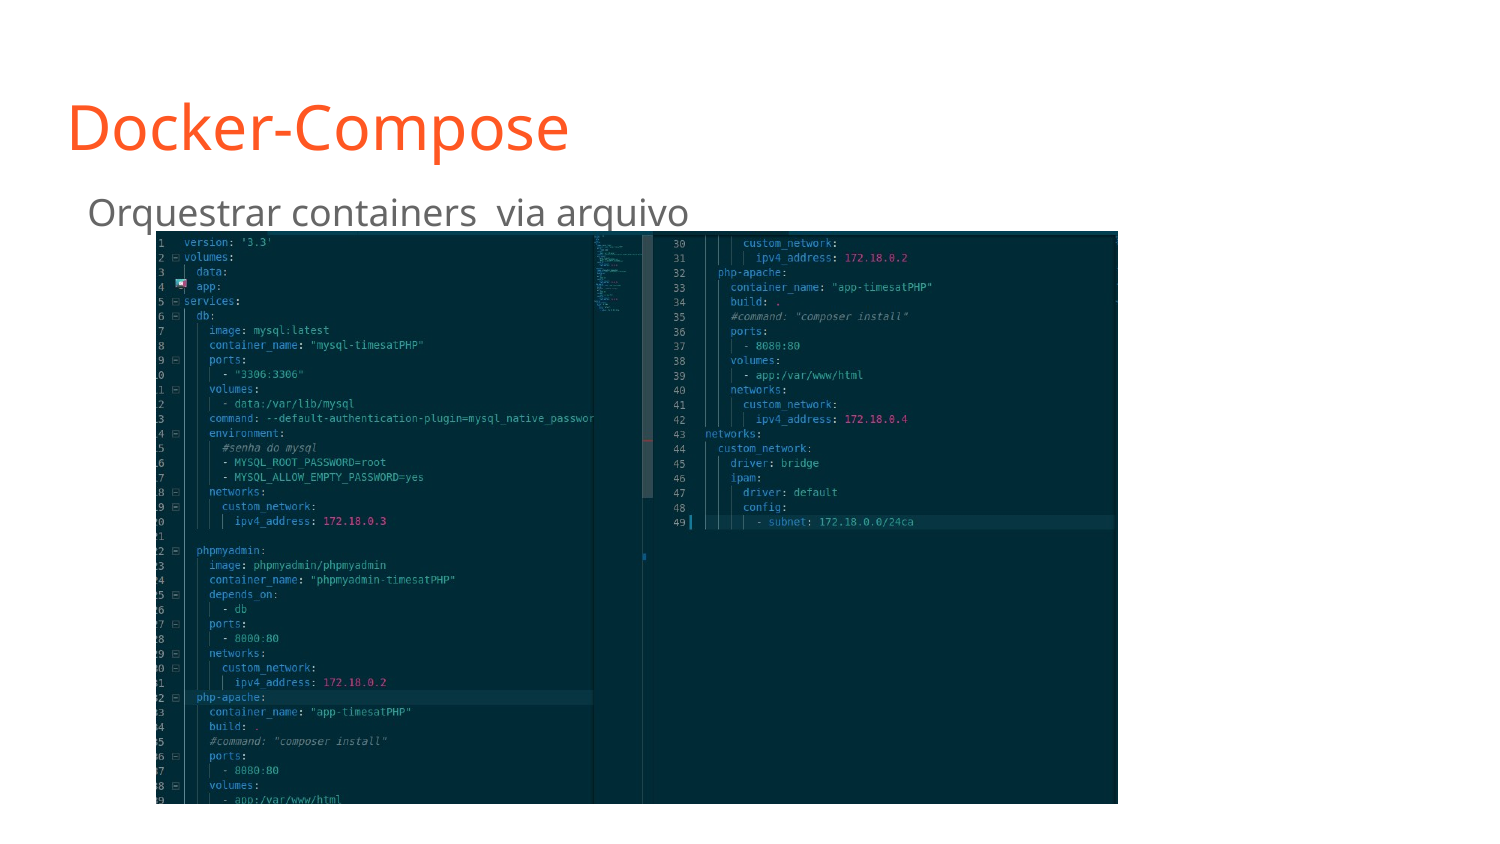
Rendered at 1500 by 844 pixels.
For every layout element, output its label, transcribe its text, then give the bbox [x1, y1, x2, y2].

picture [674, 385, 686, 394]
picture [673, 430, 685, 440]
picture [159, 342, 166, 350]
picture [156, 605, 166, 614]
picture [293, 371, 304, 379]
picture [424, 415, 434, 424]
picture [804, 254, 811, 261]
list Orquestrar containers via arquivo [72, 166, 1470, 283]
picture [156, 415, 165, 425]
picture [774, 241, 782, 247]
picture [156, 561, 164, 570]
picture [281, 369, 290, 377]
picture [172, 591, 179, 599]
picture [325, 473, 336, 483]
picture [172, 548, 179, 555]
picture [318, 707, 328, 718]
picture [235, 473, 245, 480]
picture [768, 416, 779, 422]
picture [413, 415, 421, 422]
picture [846, 251, 863, 263]
picture [381, 561, 388, 569]
picture [156, 399, 165, 409]
picture [399, 414, 404, 422]
picture [877, 518, 888, 528]
picture [231, 443, 261, 453]
picture [821, 516, 831, 528]
picture [781, 459, 787, 468]
picture [312, 399, 319, 411]
picture [172, 694, 179, 701]
picture [171, 504, 179, 513]
picture [228, 415, 242, 422]
picture [801, 459, 819, 469]
picture [706, 432, 716, 437]
picture [889, 415, 895, 423]
picture [675, 487, 686, 497]
picture [673, 400, 684, 409]
picture [871, 251, 887, 264]
picture [156, 532, 165, 540]
picture [228, 666, 235, 676]
picture [674, 269, 684, 278]
picture [313, 741, 323, 745]
picture [156, 751, 164, 760]
picture [351, 517, 360, 525]
picture [351, 562, 359, 570]
picture [867, 284, 887, 292]
picture [294, 561, 308, 570]
picture [259, 474, 265, 481]
picture [812, 314, 829, 321]
picture [674, 313, 684, 322]
picture [391, 473, 404, 481]
picture [172, 387, 179, 394]
picture [382, 343, 391, 349]
picture [315, 795, 339, 804]
picture [156, 722, 165, 730]
picture [170, 297, 180, 305]
picture [675, 283, 685, 293]
picture [783, 341, 797, 349]
picture [262, 796, 268, 804]
picture [273, 401, 290, 407]
picture [325, 561, 349, 573]
picture [156, 636, 164, 643]
picture [839, 283, 857, 292]
picture [288, 796, 313, 804]
picture [159, 458, 164, 468]
picture [156, 590, 166, 599]
picture [827, 235, 1115, 239]
picture [408, 473, 424, 484]
picture [239, 548, 247, 554]
picture [745, 313, 785, 321]
picture [673, 518, 685, 526]
picture [757, 373, 774, 380]
picture [673, 501, 685, 514]
picture [325, 517, 343, 526]
picture [775, 249, 779, 259]
picture [337, 576, 346, 585]
picture [763, 446, 771, 451]
picture [350, 677, 365, 687]
picture [362, 561, 379, 570]
picture [461, 415, 473, 422]
picture [156, 504, 166, 511]
picture [306, 327, 310, 338]
title Docker-Compose [51, 72, 1449, 167]
picture [674, 370, 685, 379]
picture [156, 764, 163, 775]
picture [388, 707, 404, 715]
picture [172, 430, 179, 439]
picture [361, 472, 391, 482]
picture [376, 677, 388, 687]
picture [726, 446, 741, 451]
picture [591, 298, 595, 688]
picture [158, 296, 166, 321]
picture [236, 797, 253, 804]
picture [235, 632, 262, 643]
picture [331, 412, 353, 422]
picture [675, 415, 685, 426]
picture [174, 276, 188, 292]
picture [156, 577, 164, 586]
picture [744, 459, 750, 467]
picture [250, 238, 257, 246]
picture [330, 459, 353, 466]
picture [673, 298, 684, 306]
picture [312, 561, 320, 570]
picture [325, 339, 346, 351]
picture [528, 410, 544, 423]
picture [852, 372, 858, 379]
picture [673, 446, 684, 452]
picture [160, 471, 166, 478]
picture [351, 707, 366, 719]
picture [156, 445, 165, 453]
picture [267, 765, 278, 775]
picture [236, 458, 246, 466]
picture [922, 282, 931, 289]
picture [369, 343, 379, 348]
picture [888, 516, 895, 528]
picture [156, 707, 166, 719]
picture [186, 300, 196, 304]
picture [559, 415, 584, 422]
picture [810, 285, 818, 291]
picture [831, 313, 844, 320]
picture [896, 516, 1110, 529]
picture [367, 517, 378, 525]
picture [674, 461, 685, 468]
picture [389, 577, 422, 583]
picture [382, 415, 391, 423]
picture [172, 782, 179, 790]
picture [833, 516, 853, 528]
picture [267, 635, 278, 643]
picture [254, 328, 260, 337]
picture [442, 415, 455, 424]
picture [156, 650, 165, 657]
picture [156, 517, 164, 526]
picture [172, 357, 179, 365]
picture [286, 504, 295, 510]
picture [235, 607, 247, 613]
picture [156, 679, 164, 688]
picture [219, 563, 237, 570]
picture [207, 255, 223, 260]
picture [268, 444, 279, 451]
picture [244, 371, 270, 378]
picture [255, 561, 263, 570]
picture [776, 341, 784, 349]
picture [246, 472, 259, 481]
picture [156, 665, 165, 673]
picture [159, 254, 164, 262]
picture [432, 576, 442, 583]
picture [774, 403, 784, 410]
picture [172, 313, 179, 320]
picture [242, 764, 259, 775]
picture [852, 516, 858, 528]
picture [381, 517, 387, 525]
picture [156, 693, 164, 702]
picture [602, 301, 609, 308]
picture [286, 446, 298, 454]
picture [814, 490, 821, 496]
picture [394, 341, 401, 349]
picture [287, 740, 311, 747]
picture [158, 386, 163, 395]
picture [255, 431, 267, 436]
picture [413, 341, 422, 348]
picture [834, 487, 838, 497]
picture [306, 459, 328, 466]
picture [156, 621, 166, 627]
picture [674, 343, 685, 366]
picture [732, 314, 743, 319]
picture [742, 476, 750, 481]
picture [321, 400, 343, 410]
picture [771, 234, 781, 239]
picture [252, 694, 259, 700]
picture [156, 487, 164, 497]
picture [280, 343, 290, 348]
picture [156, 372, 165, 379]
picture [172, 254, 180, 261]
picture [219, 328, 229, 334]
picture [301, 445, 311, 452]
picture [223, 444, 230, 451]
picture [1112, 242, 1116, 515]
picture [769, 285, 779, 290]
picture [909, 283, 919, 290]
picture [325, 677, 342, 687]
picture [847, 413, 863, 424]
picture [159, 356, 164, 364]
picture [902, 253, 908, 262]
picture [312, 473, 322, 481]
picture [362, 578, 372, 583]
picture [879, 313, 889, 320]
picture [268, 327, 281, 336]
picture [211, 735, 222, 744]
picture [813, 256, 821, 261]
picture [172, 665, 179, 674]
picture [757, 296, 762, 305]
picture [810, 374, 832, 379]
picture [156, 548, 164, 556]
picture [156, 430, 165, 439]
picture [262, 237, 268, 247]
picture [706, 514, 768, 529]
picture [273, 473, 307, 482]
picture [675, 254, 684, 262]
picture [171, 650, 179, 657]
picture [280, 578, 290, 583]
picture [318, 578, 325, 584]
picture [605, 250, 615, 255]
picture [185, 691, 196, 704]
picture [796, 372, 804, 379]
picture [758, 342, 773, 350]
picture [369, 708, 379, 716]
picture [442, 576, 455, 583]
picture [312, 326, 331, 336]
picture [641, 235, 745, 500]
picture [514, 415, 522, 423]
picture [367, 677, 375, 687]
picture [256, 459, 266, 466]
picture [807, 516, 819, 528]
picture [266, 562, 281, 570]
picture [274, 457, 287, 466]
picture [156, 782, 164, 792]
picture [889, 252, 895, 267]
picture [356, 415, 367, 422]
picture [156, 739, 166, 747]
picture [214, 490, 221, 496]
picture [795, 489, 805, 497]
picture [263, 690, 593, 804]
picture [673, 475, 685, 484]
picture [300, 416, 306, 423]
picture [156, 795, 163, 804]
picture [172, 489, 179, 496]
picture [224, 738, 250, 746]
picture [160, 282, 166, 292]
picture [870, 411, 882, 425]
picture [317, 343, 322, 352]
picture [294, 325, 303, 335]
picture [271, 504, 277, 511]
picture [865, 516, 876, 525]
picture [767, 269, 779, 278]
picture [224, 696, 233, 701]
picture [229, 784, 243, 788]
picture [675, 326, 685, 336]
picture [786, 253, 792, 261]
picture [172, 752, 179, 761]
picture [171, 621, 179, 629]
picture [490, 413, 499, 424]
